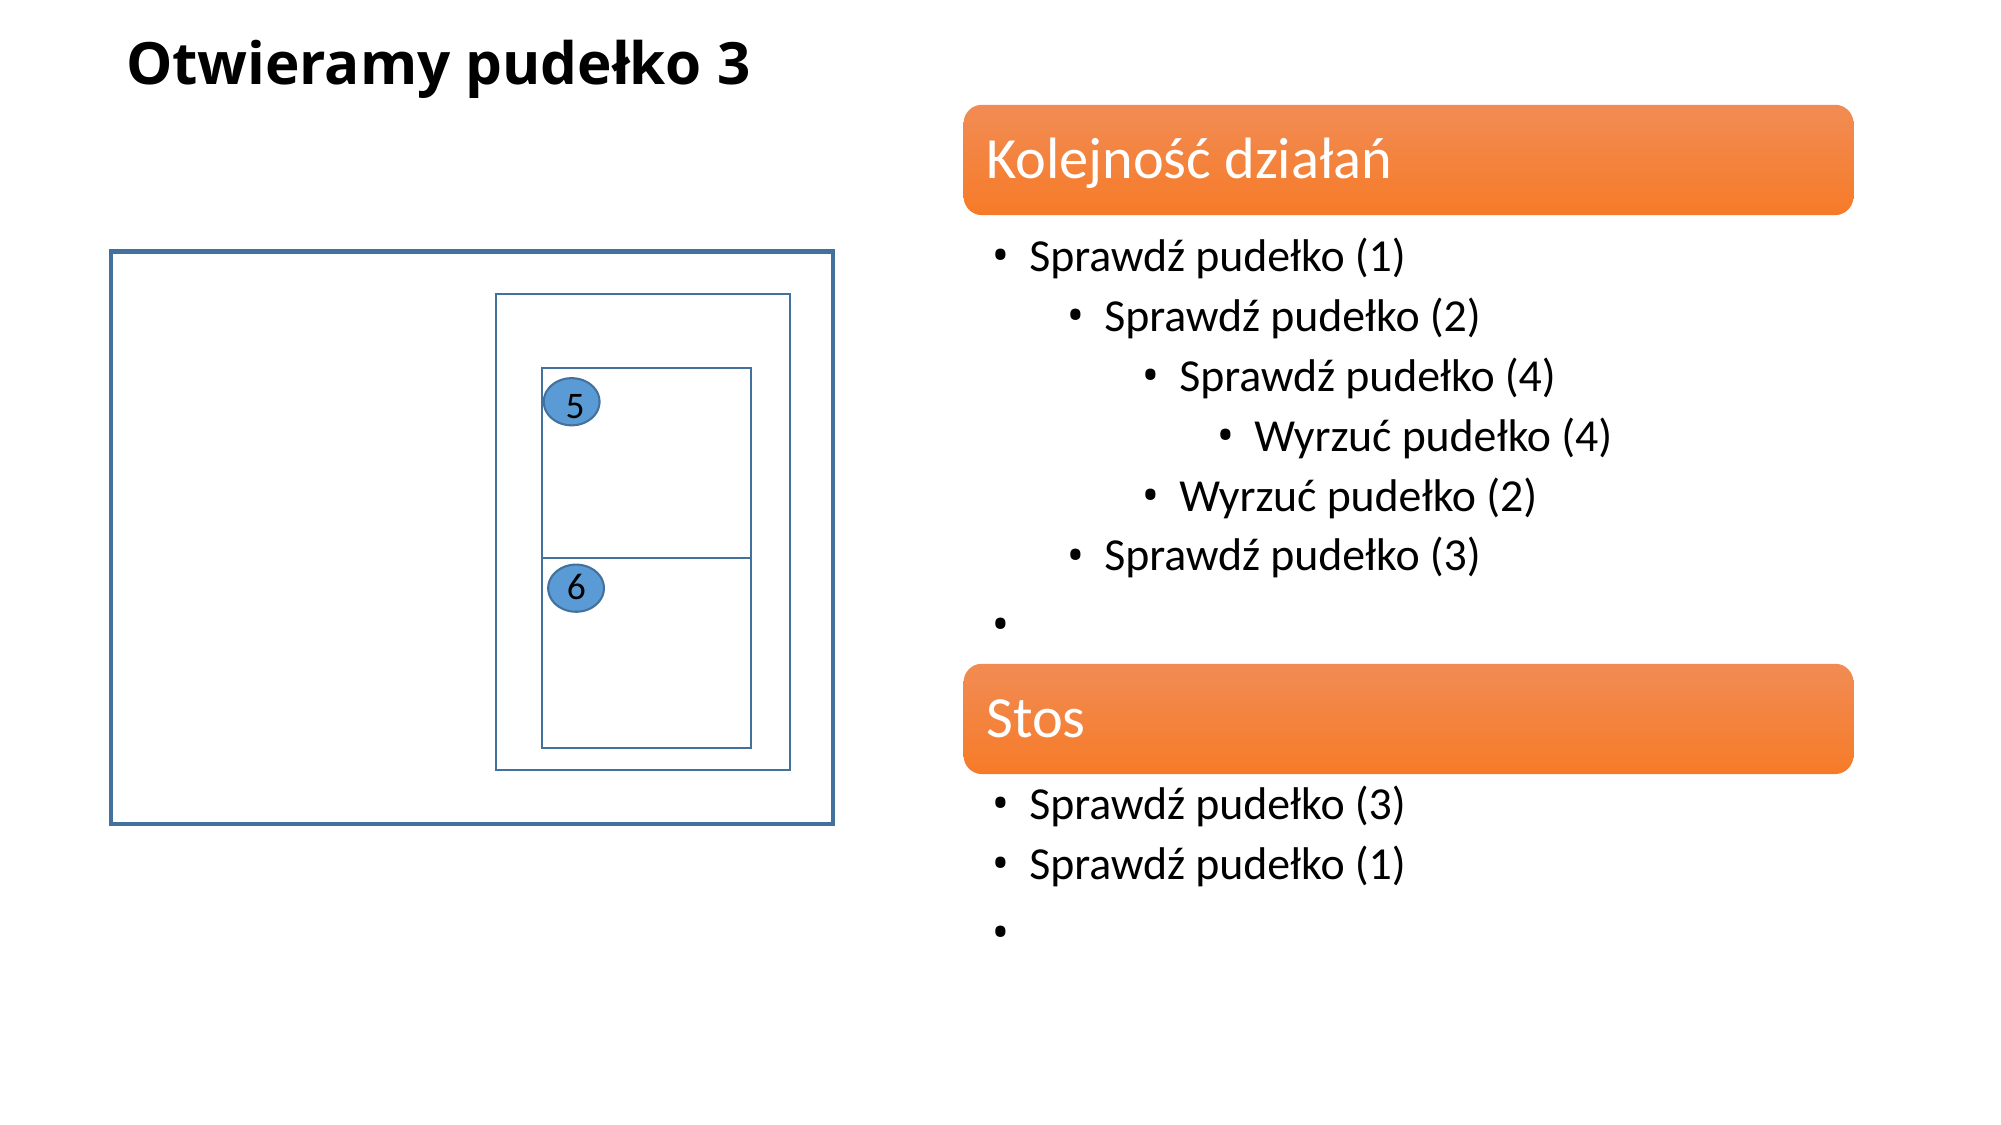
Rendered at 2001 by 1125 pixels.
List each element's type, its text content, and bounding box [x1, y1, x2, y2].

text_box Stos [963, 663, 1854, 773]
text_box Otwieramy pudełko 3 [110, 19, 2000, 106]
text_box [543, 386, 550, 417]
text_box 5 [550, 373, 584, 434]
text_box Kolejność działań [963, 106, 1854, 216]
text_box [584, 380, 600, 423]
text_box Sprawdź pudełko (3) Sprawdź pudełko (1) [963, 773, 1854, 960]
text_box Sprawdź pudełko (1) Sprawdź pudełko (2) Sprawdź pudełko (4) Wyrzuć pudełko (4) Wyrzuć pudełko (2) Sprawdź pudełko (3) [963, 226, 1854, 664]
text_box 6 [551, 554, 586, 616]
text_box [586, 566, 604, 611]
